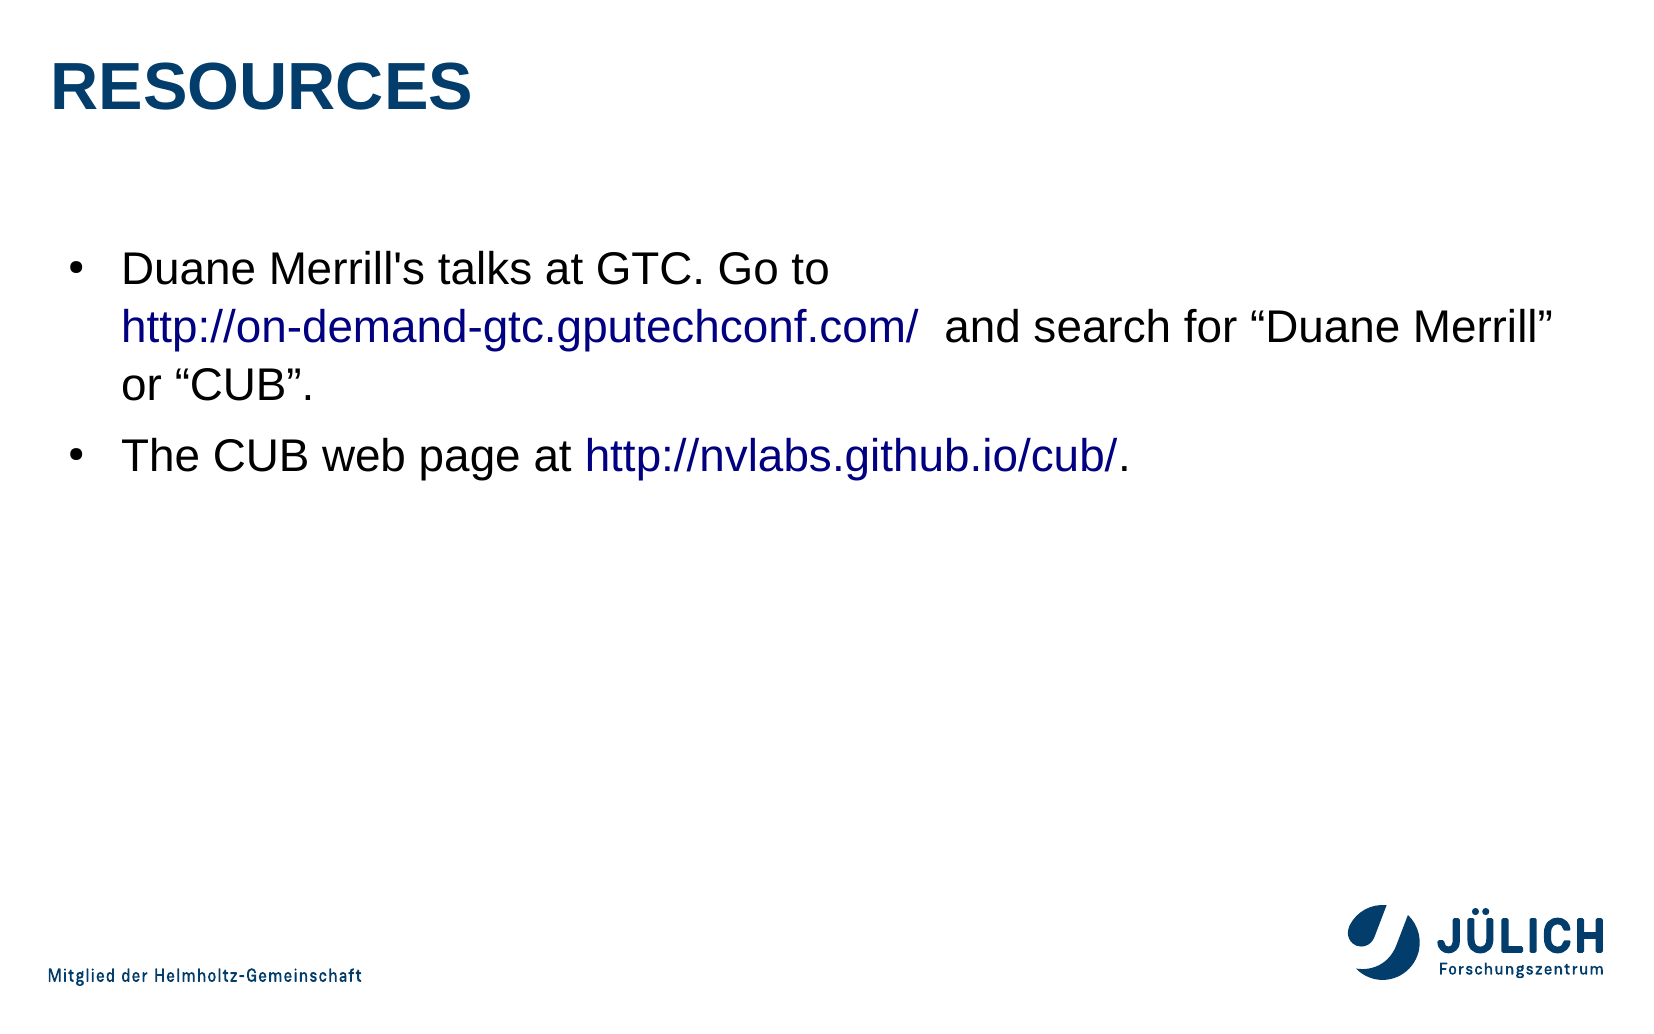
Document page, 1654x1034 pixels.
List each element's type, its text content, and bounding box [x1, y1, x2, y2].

list Duane Merrill's talks at GTC. Go to http://on-demand-gtc.gputechconf.com/ and search for “Duane Merrill” or “CUB”. The CUB web page at http://nvlabs.github.io/cub/. [50, 235, 1604, 871]
title Resources [50, 48, 1604, 219]
